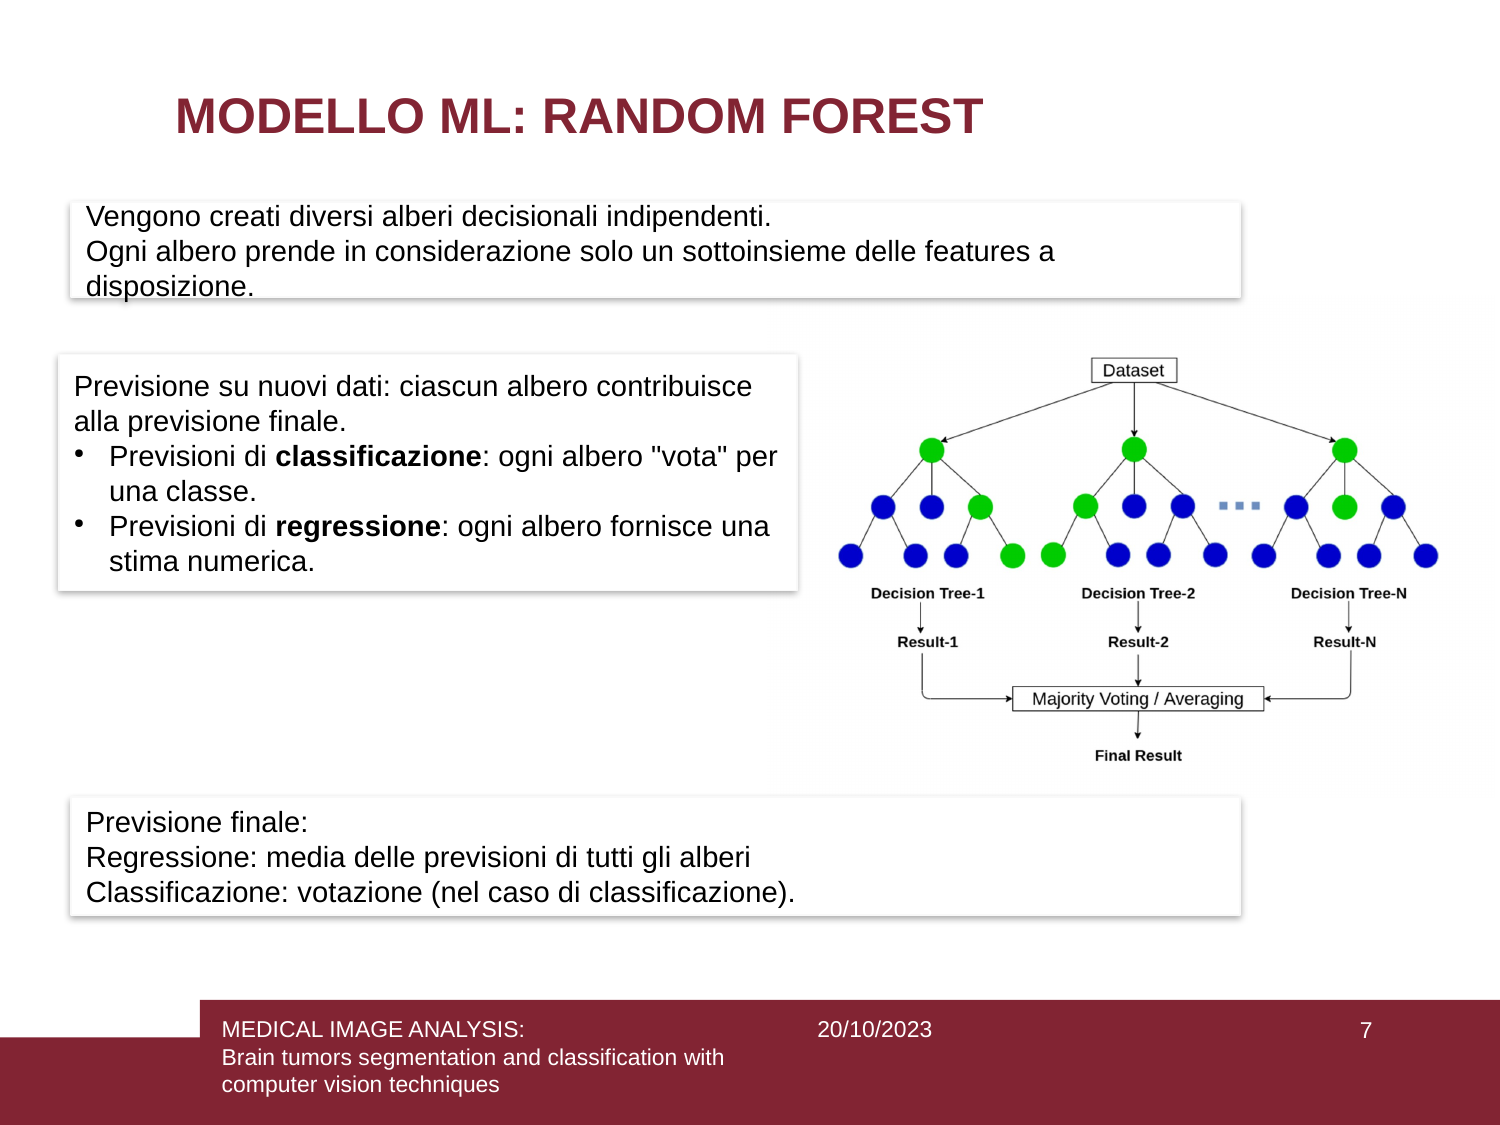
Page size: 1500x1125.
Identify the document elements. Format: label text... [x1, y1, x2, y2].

text_box 20/10/2023 [802, 1007, 1083, 1050]
title MODELLO ML: RANDOM FOREST [161, 76, 1402, 160]
slide_number <number> [1074, 1008, 1388, 1084]
text_box MEDICAL IMAGE ANALYSIS: Brain tumors segmentation and classification with computer vision techniques [206, 1007, 798, 1105]
picture [767, 295, 1495, 798]
text_box Previsione finale: Regressione: media delle previsioni di tutti gli alberi Classificazione: votazione (nel caso di classificazione). [71, 797, 1241, 916]
text_box Previsione su nuovi dati: ciascun albero contribuisce alla previsione finale. Previsioni di classificazione: ogni albero "vota" per una classe. Previsioni di regressione: ogni albero fornisce una stima numerica. [58, 354, 798, 591]
text_box Vengono creati diversi alberi decisionali indipendenti. Ogni albero prende in considerazione solo un sottoinsieme delle features a disposizione. [71, 201, 1241, 297]
